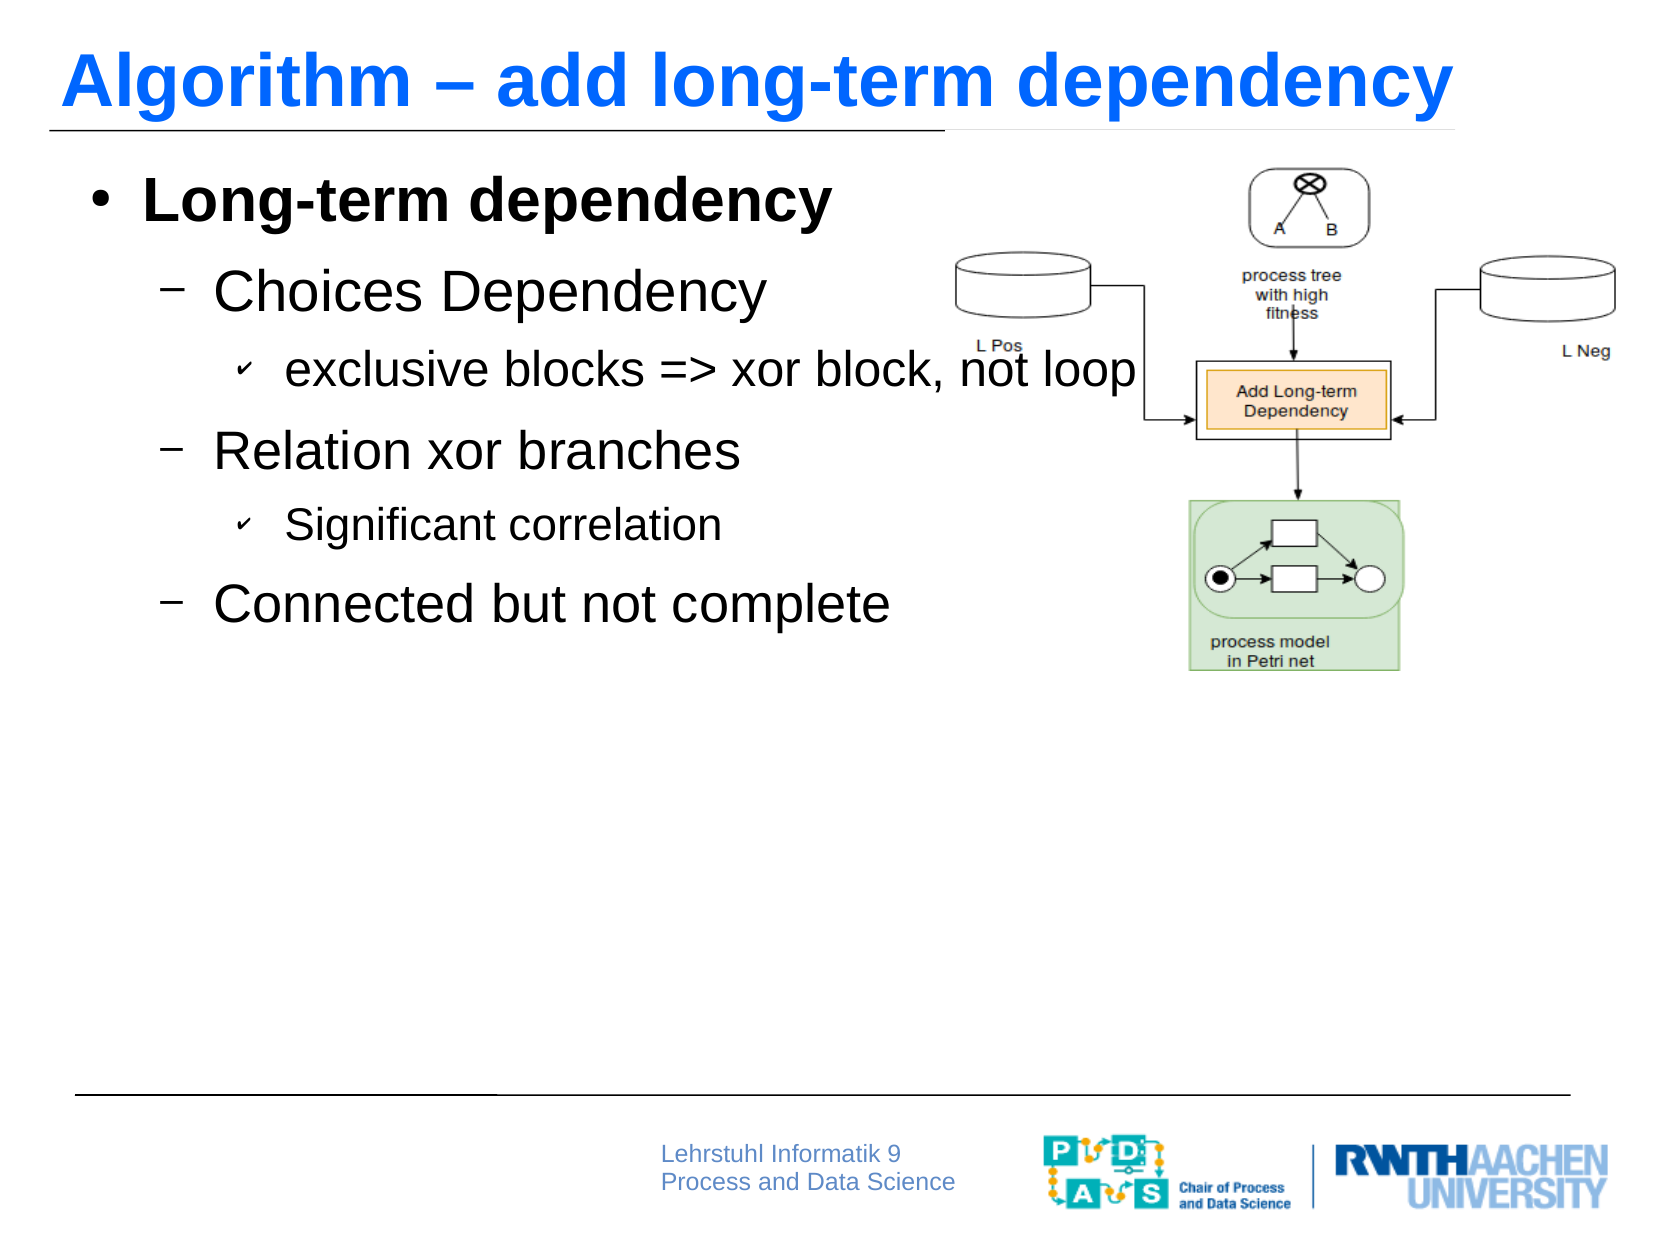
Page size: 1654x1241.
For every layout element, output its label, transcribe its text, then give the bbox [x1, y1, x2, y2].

picture [945, 130, 1654, 671]
picture [1005, 1090, 1647, 1241]
list Long-term dependency Choices Dependency exclusive blocks => xor block, not loop Relation xor branches Significant correlation Connected but not complete [71, 165, 1561, 1021]
title Algorithm – add long-term dependency [60, 30, 1549, 131]
